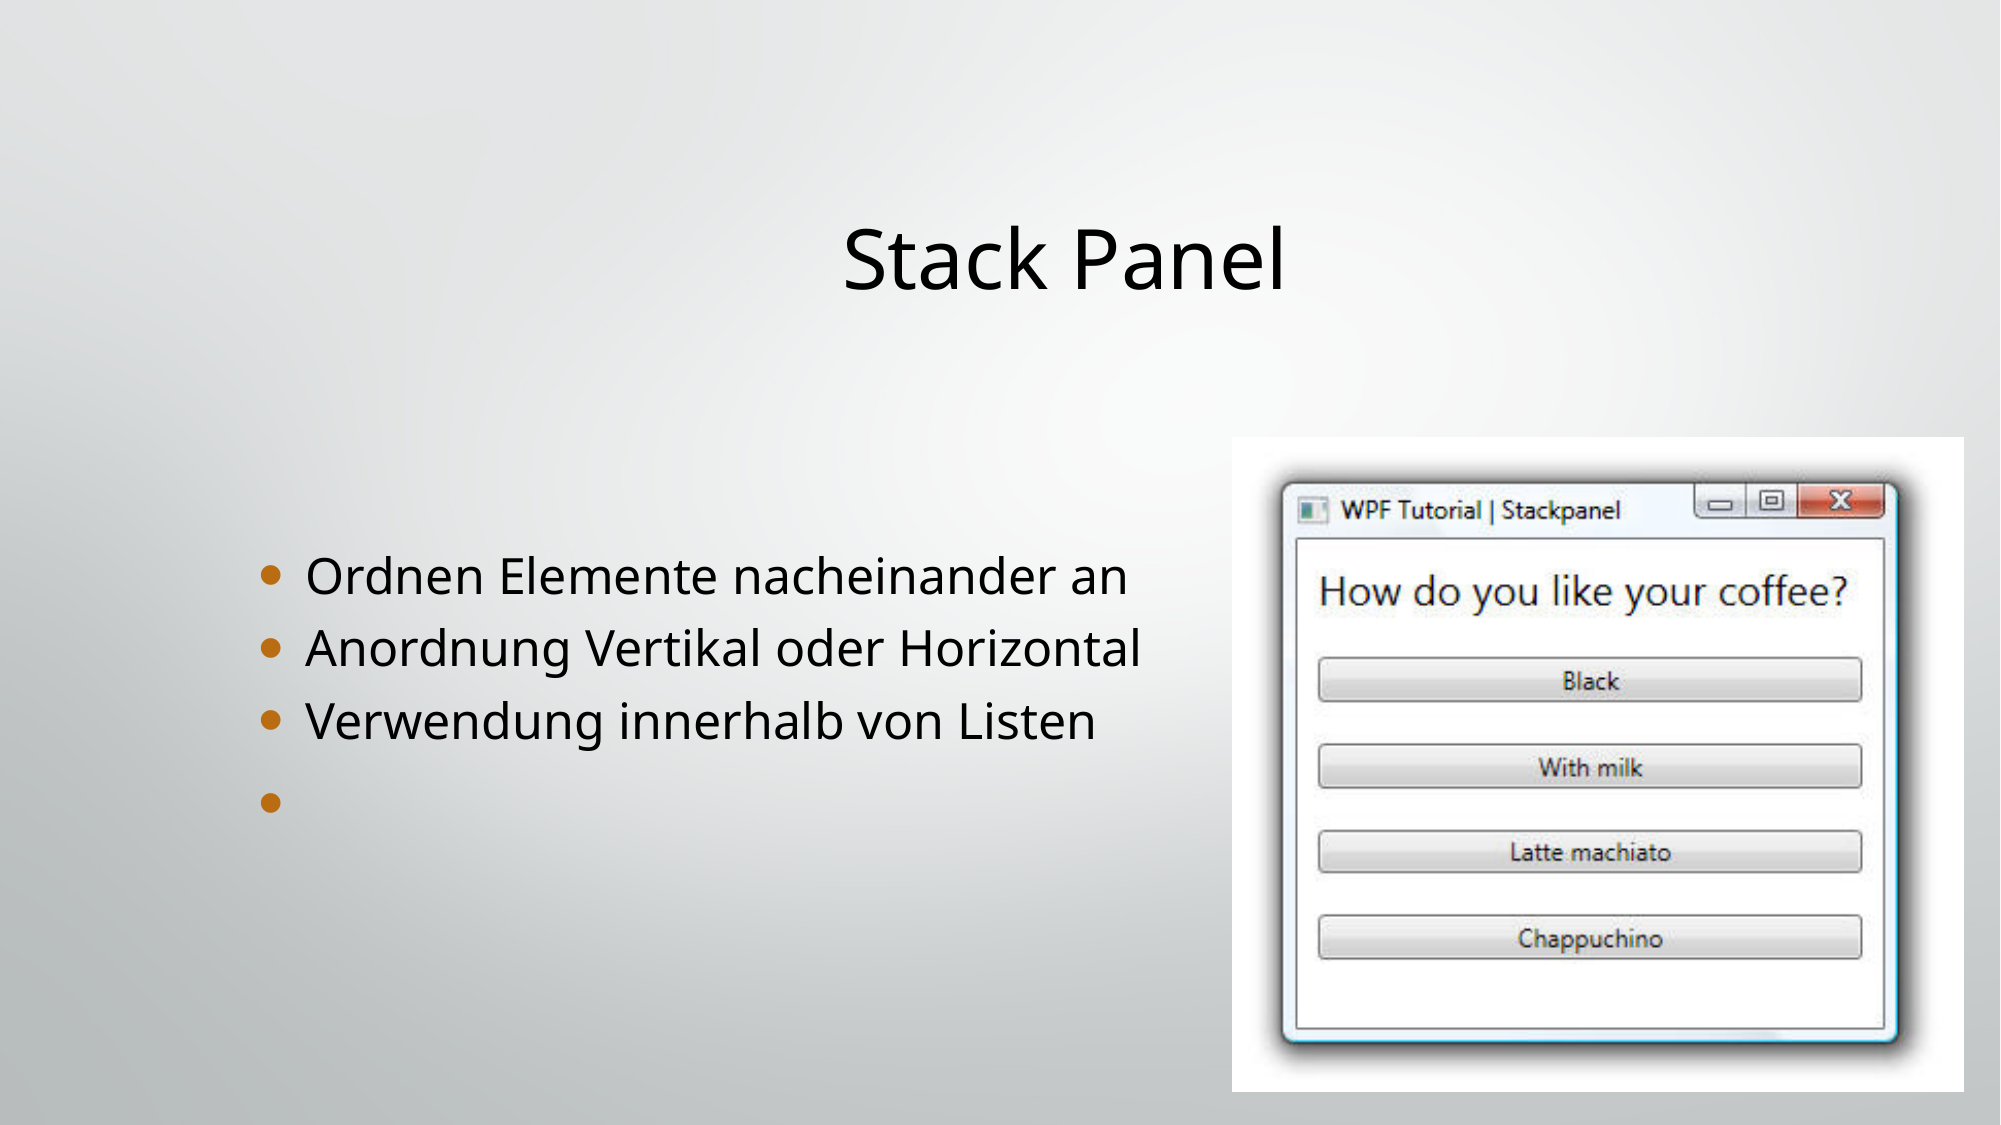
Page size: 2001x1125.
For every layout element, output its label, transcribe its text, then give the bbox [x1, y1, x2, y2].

title Stack Panel [243, 112, 1887, 400]
picture [0, 0, 2001, 1125]
list Ordnen Elemente nacheinander an Anordnung Vertikal oder Horizontal Verwendung innerhalb von Listen [243, 437, 1232, 950]
